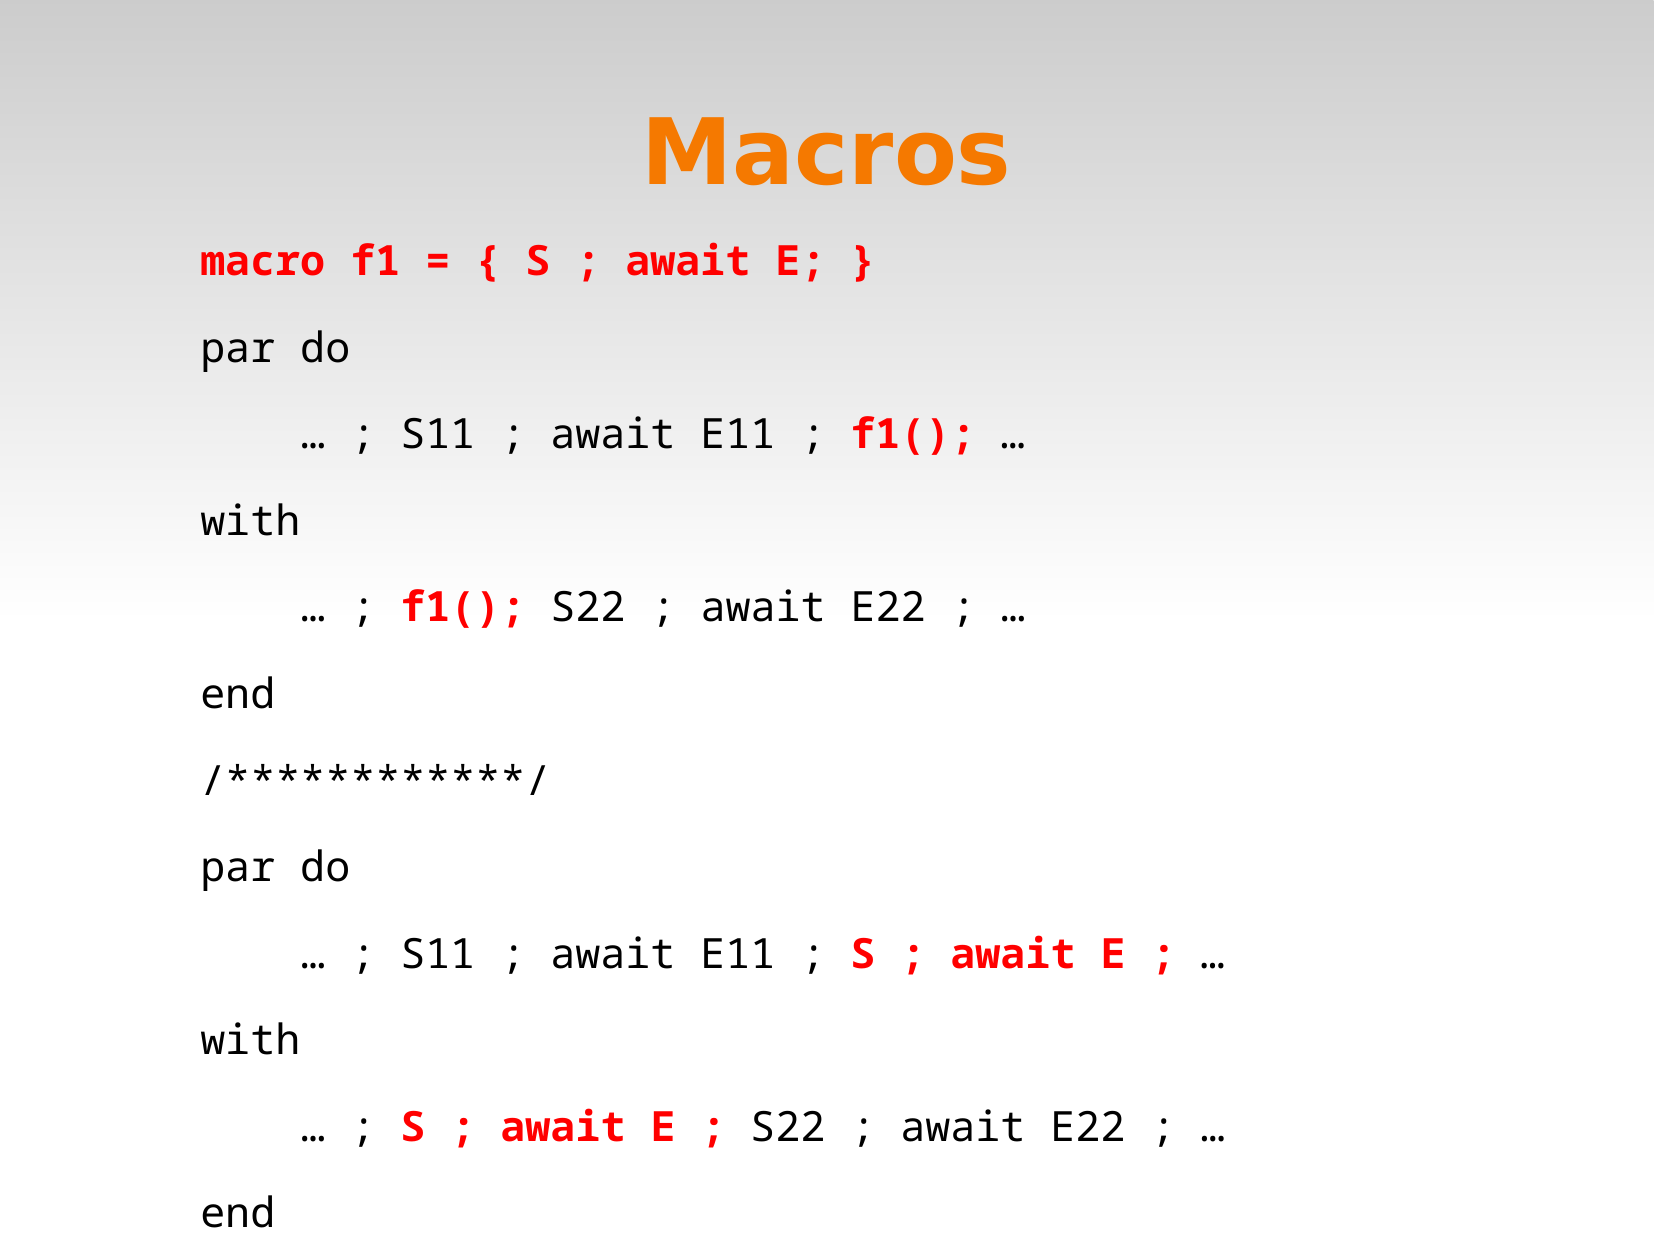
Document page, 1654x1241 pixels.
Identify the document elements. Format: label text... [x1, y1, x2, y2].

title Macros [82, 49, 1571, 231]
list macro f1 = { S ; await E; } par do … ; S11 ; await E11 ; f1(); … with … ; f1(); S22 ; await E22 ; … end /************/ par do … ; S11 ; await E11 ; S ; await E ; … with … ; S ; await E ; S22 ; await E22 ; … end [82, 231, 1571, 1145]
